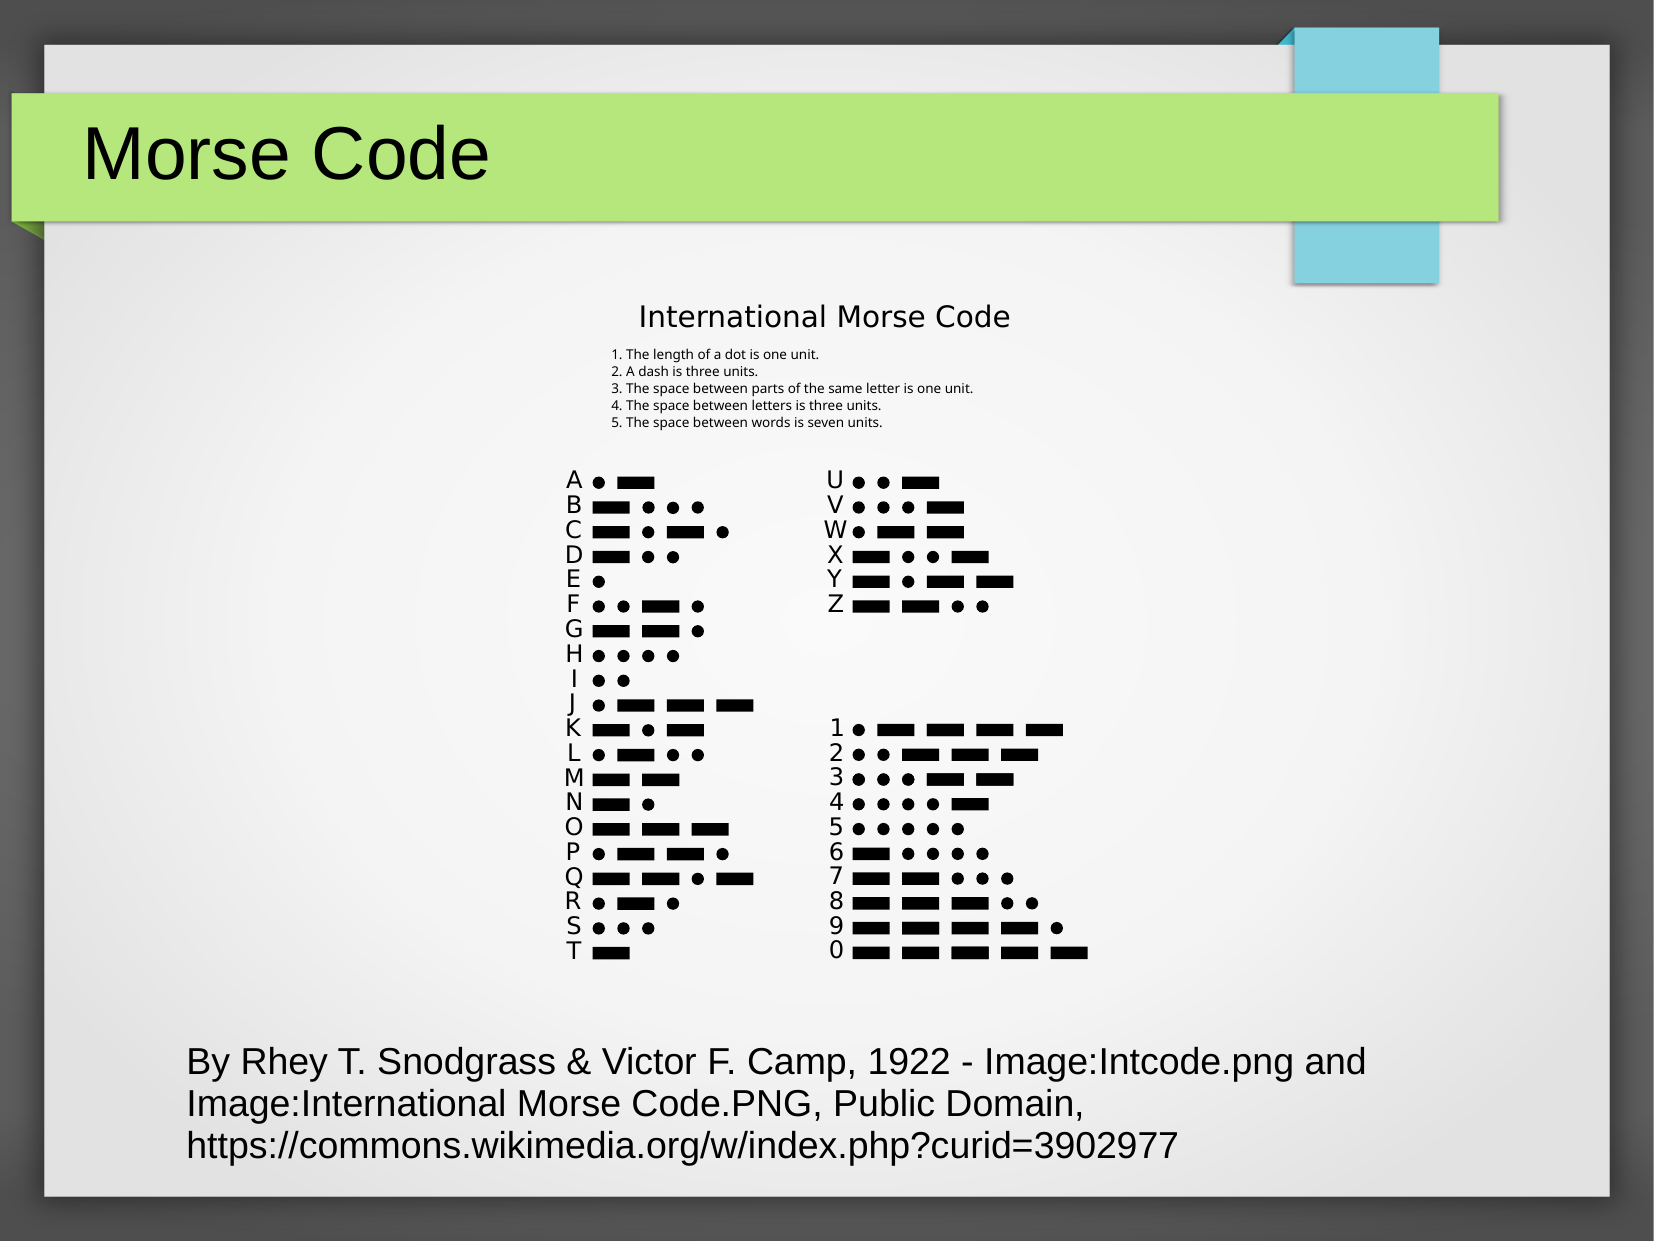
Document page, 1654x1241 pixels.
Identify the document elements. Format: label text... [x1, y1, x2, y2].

text_box By Rhey T. Snodgrass & Victor F. Camp, 1922 - Image:Intcode.png and Image:International Morse Code.PNG, Public Domain, https://commons.wikimedia.org/w/index.php?curid=3902977 [171, 1033, 1506, 1175]
title Morse Code [82, 94, 1264, 213]
picture [0, 0, 1654, 1241]
